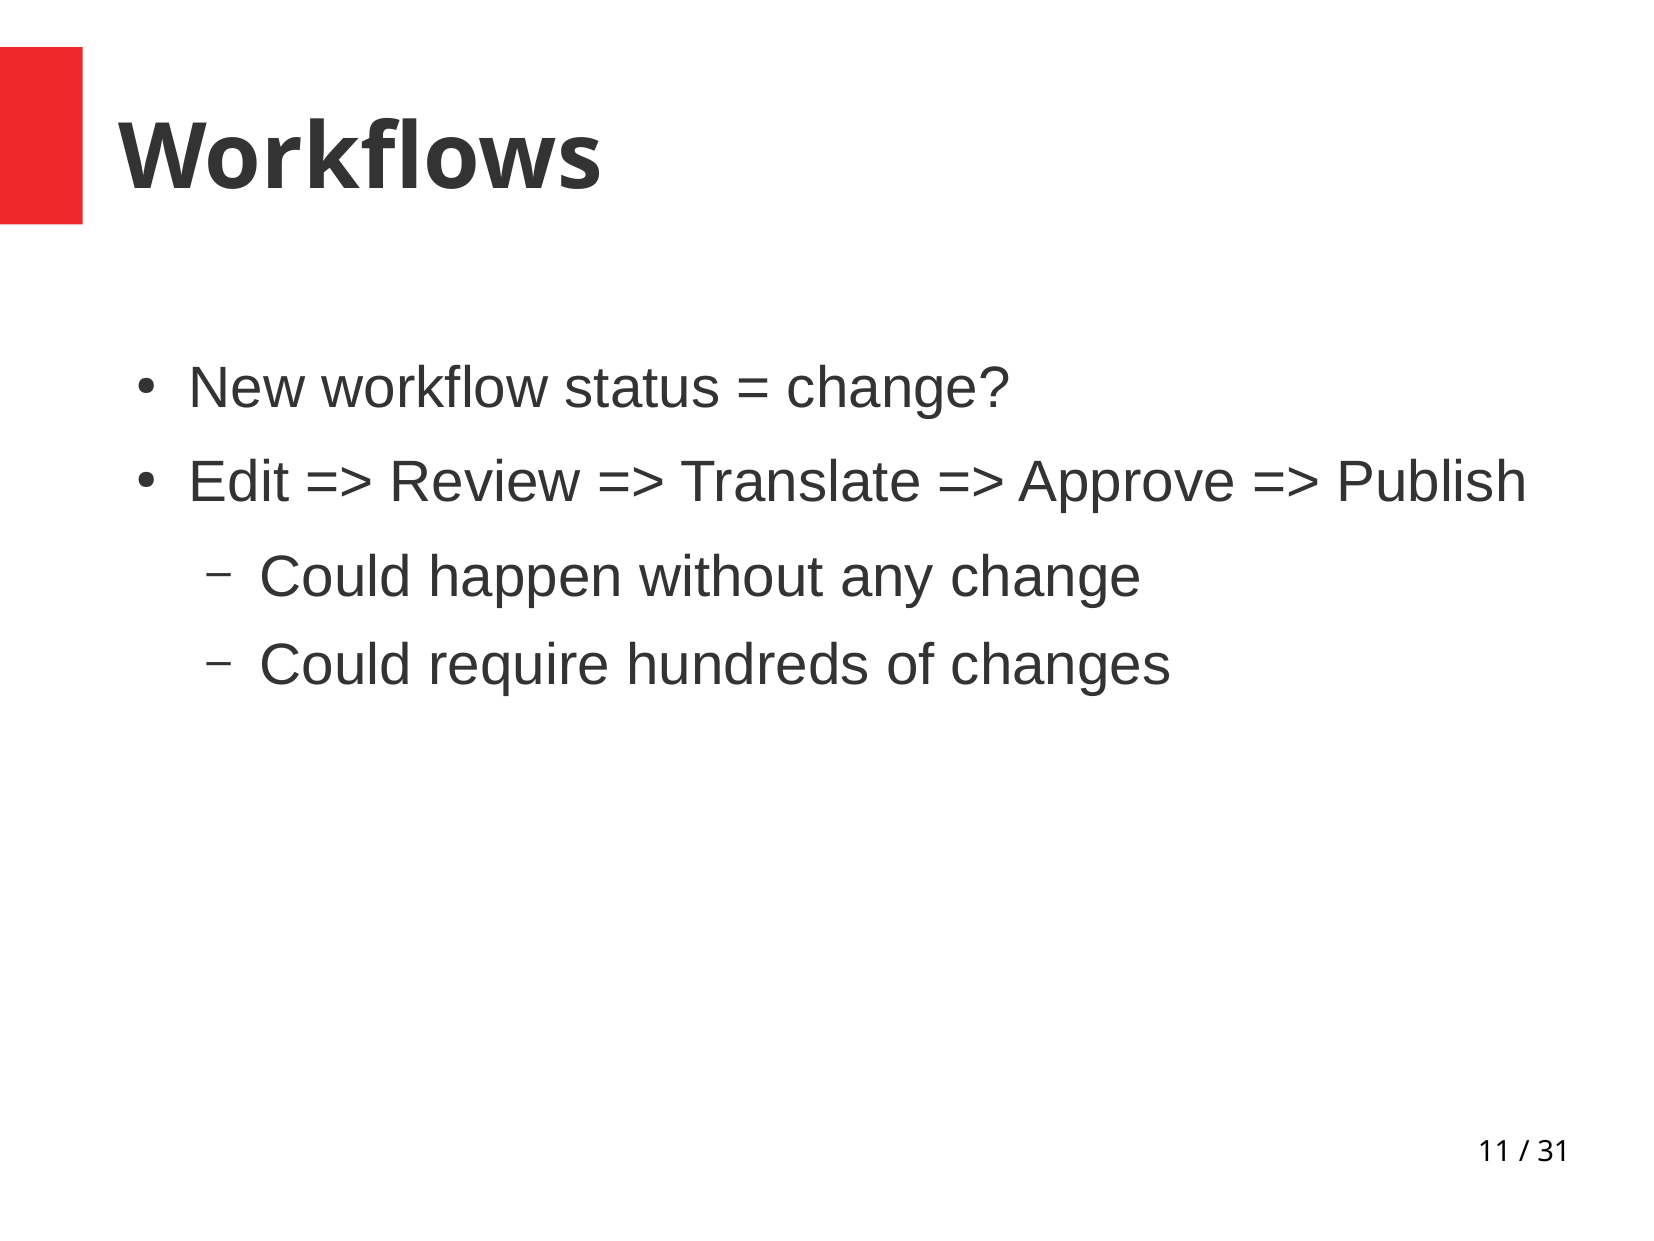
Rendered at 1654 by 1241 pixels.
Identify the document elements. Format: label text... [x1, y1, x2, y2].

title Workflows [118, 49, 1571, 257]
list New workflow status = change? Edit => Review => Translate => Approve => Publish Could happen without any change Could require hundreds of changes [118, 354, 1536, 1074]
